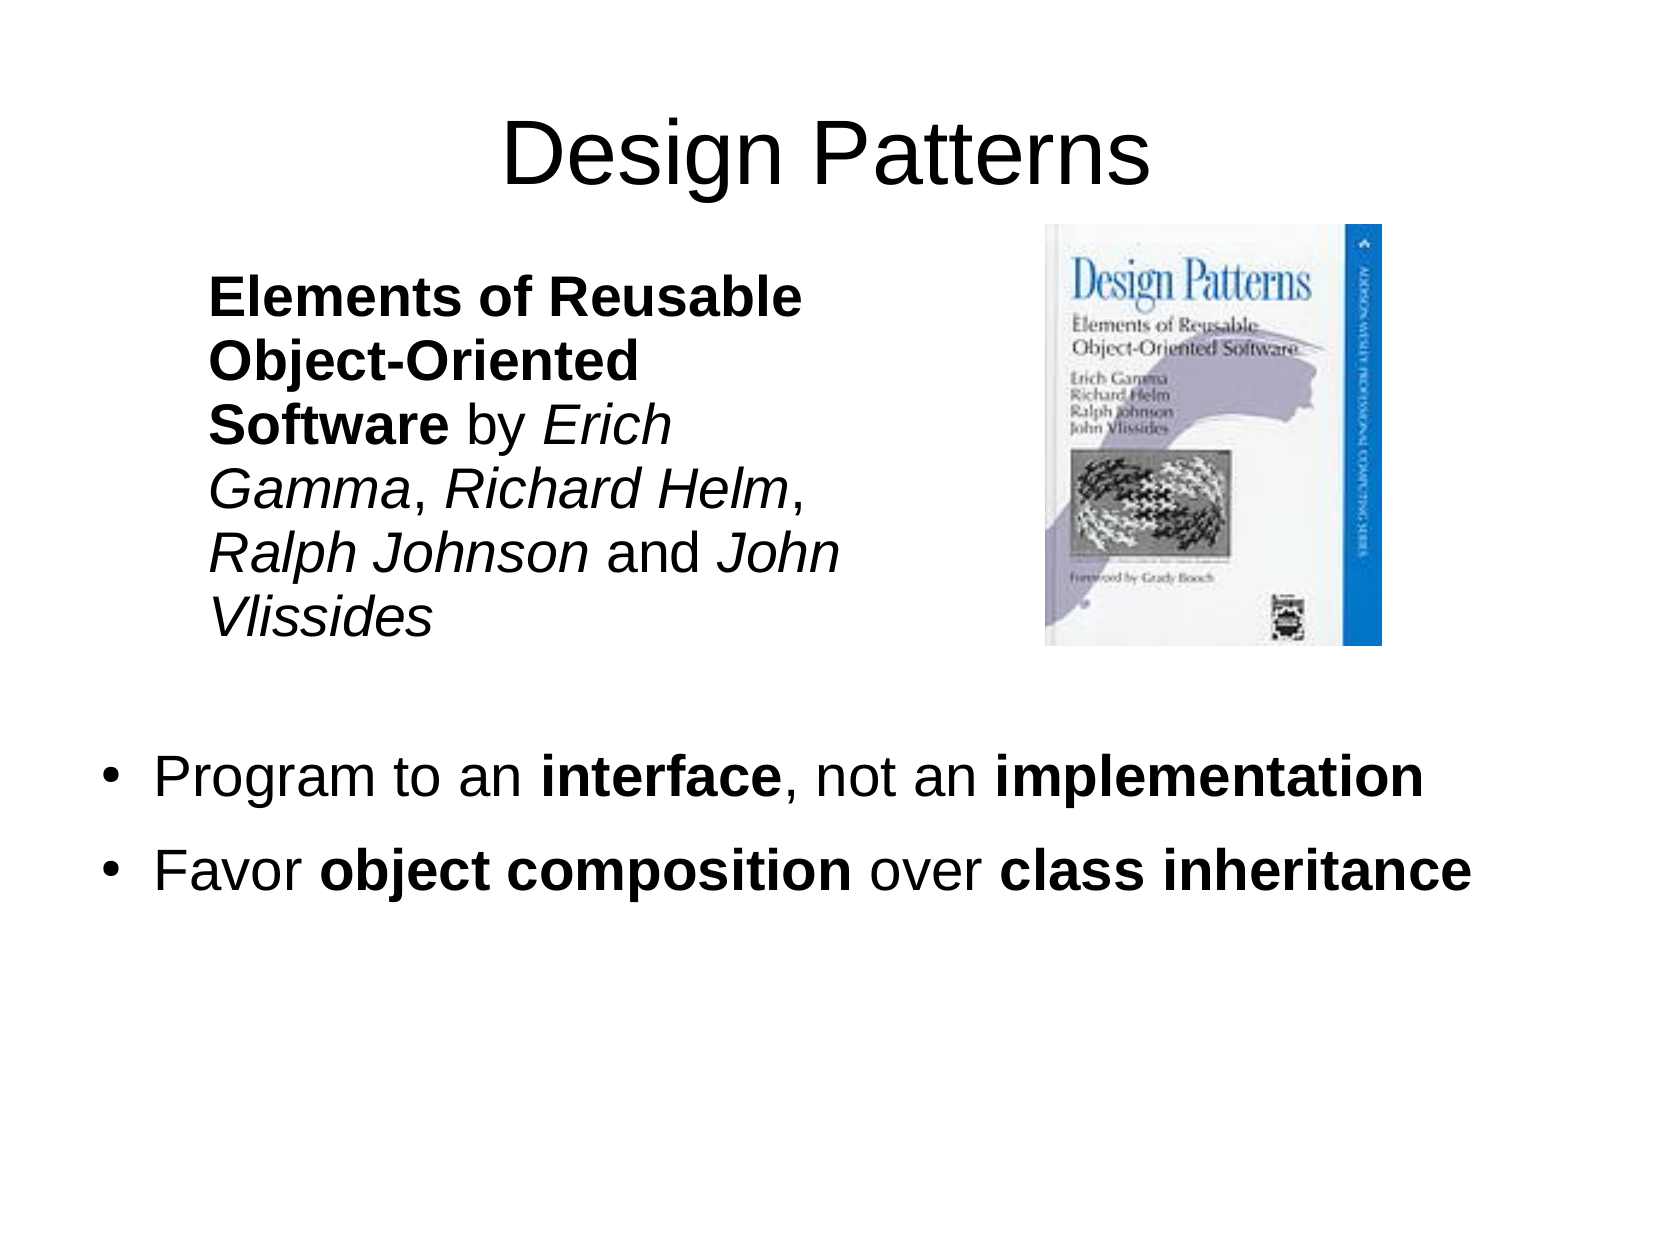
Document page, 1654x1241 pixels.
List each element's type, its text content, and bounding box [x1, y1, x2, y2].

list Elements of Reusable Object-Oriented Software by Erich Gamma, Richard Helm, Ralph Johnson and John Vlissides [147, 264, 898, 650]
title Design Patterns [82, 49, 1571, 257]
picture [1045, 224, 1382, 646]
list Program to an interface, not an implementation Favor object composition over class inheritance [82, 743, 1571, 1087]
